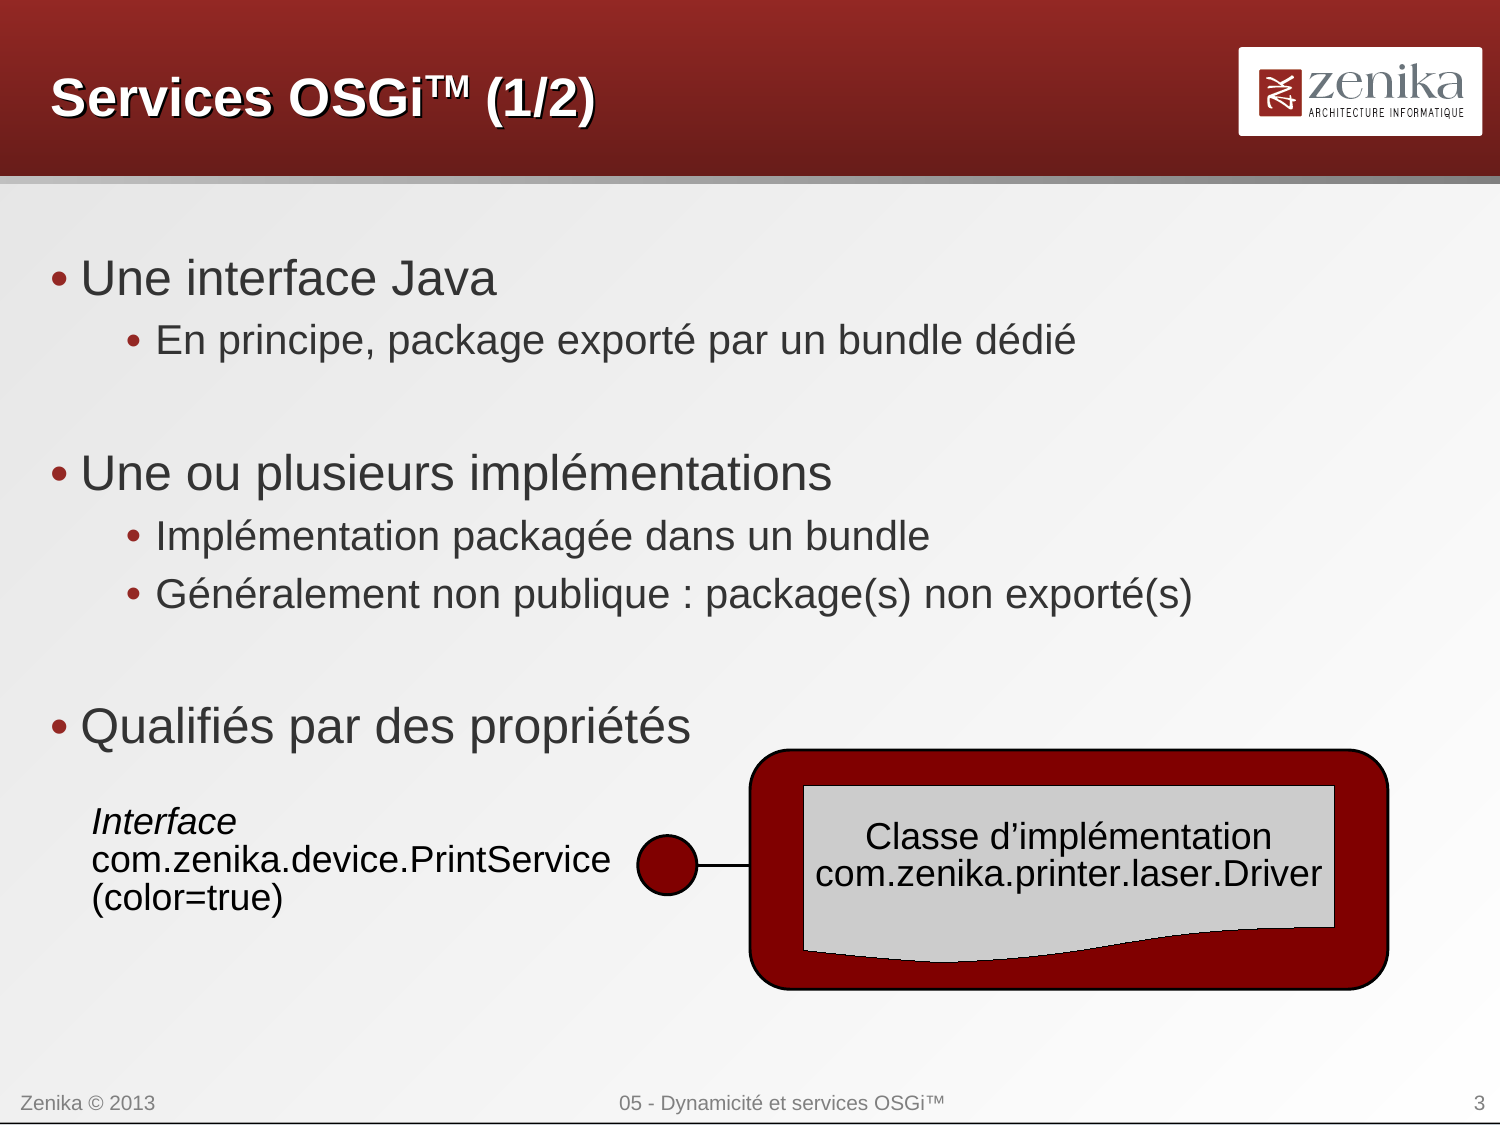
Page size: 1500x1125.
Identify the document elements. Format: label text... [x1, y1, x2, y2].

picture [1257, 58, 1464, 125]
list Une interface Java En principe, package exporté par un bundle dédié Une ou plusieurs implémentations Implémentation packagée dans un bundle Généralement non publique : package(s) non exporté(s) Qualifiés par des propriétés [50, 249, 1435, 1064]
title Services OSGiTM (1/2) [50, 15, 1206, 180]
text_box [668, 835, 697, 895]
text_box [750, 750, 1388, 990]
text_box Classe d’implémentation com.zenika.printer.laser.Driver [803, 785, 1335, 963]
text_box Interface com.zenika.device.PrintService (color=true) [76, 797, 668, 930]
